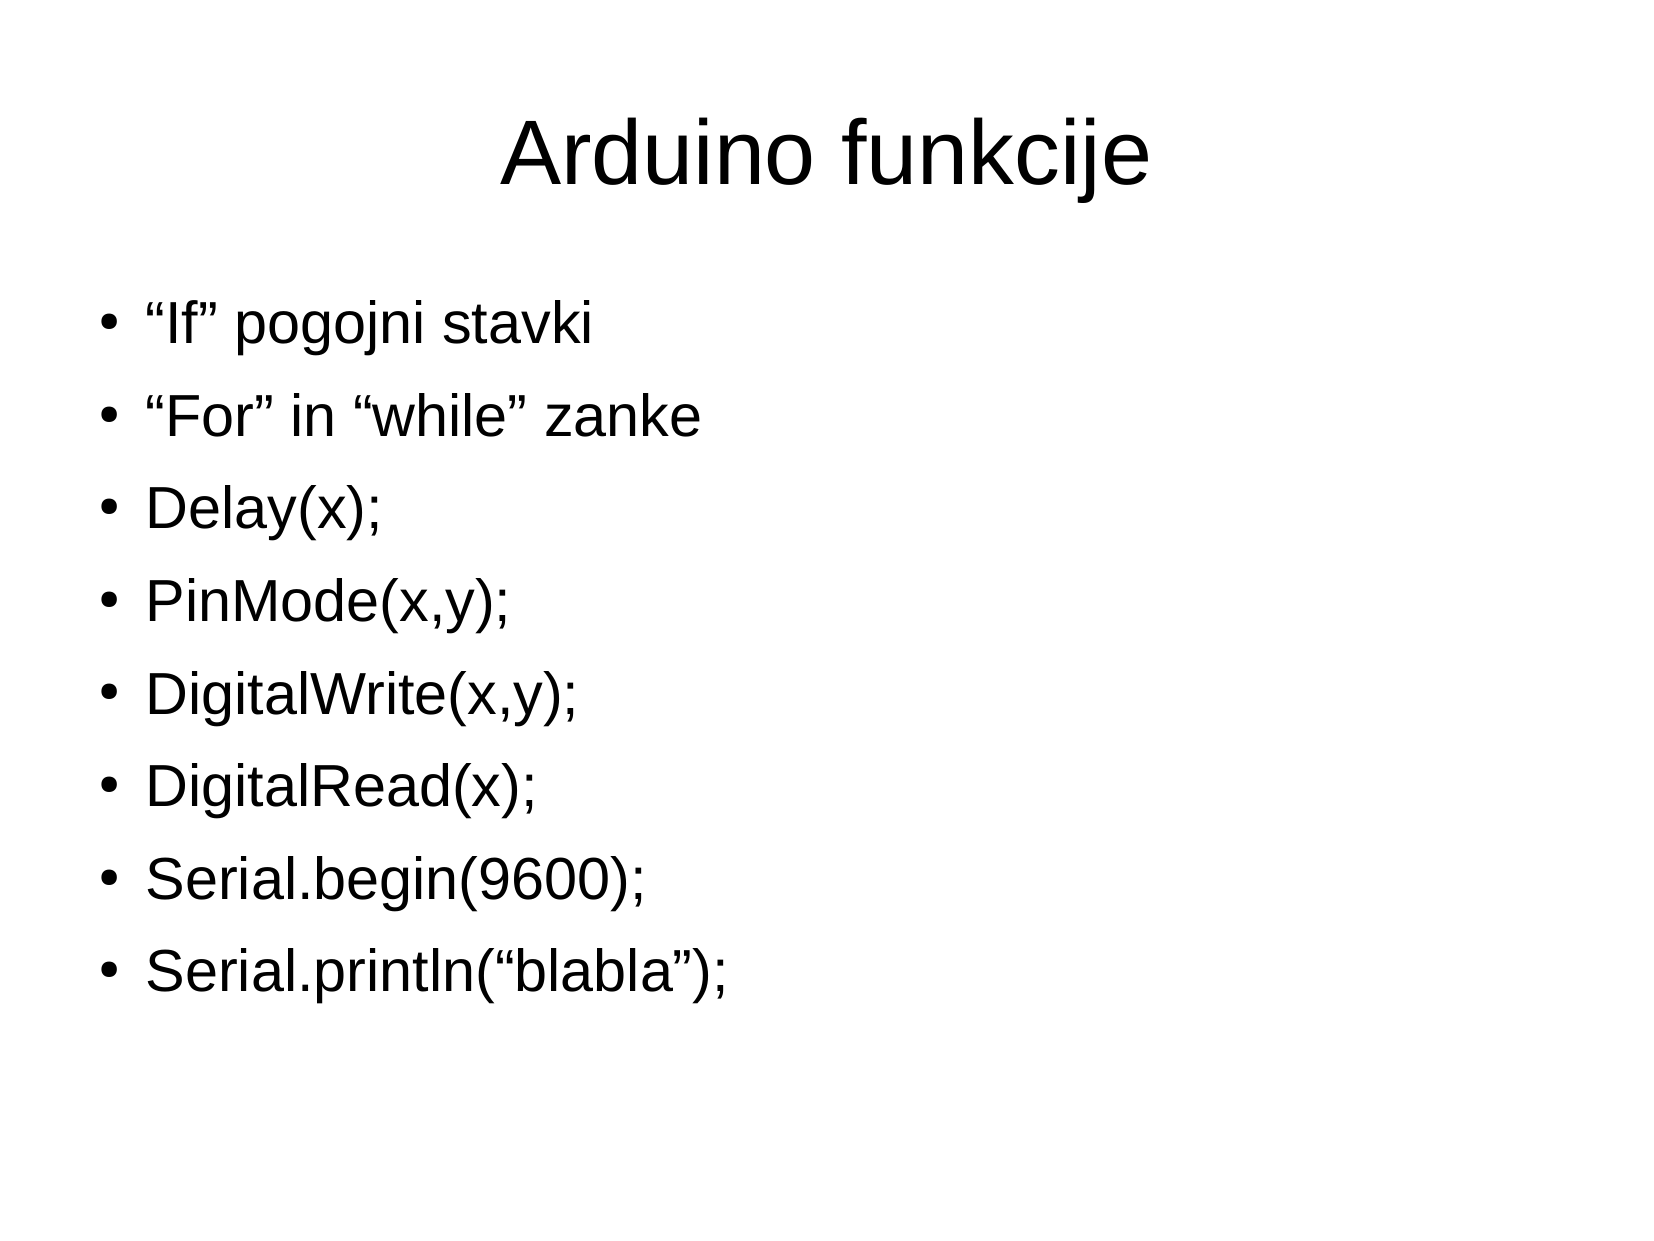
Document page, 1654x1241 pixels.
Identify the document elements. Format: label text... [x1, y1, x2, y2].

title Arduino funkcije [82, 49, 1571, 257]
list “If” pogojni stavki “For” in “while” zanke Delay(x); PinMode(x,y); DigitalWrite(x,y); DigitalRead(x); Serial.begin(9600); Serial.println(“blabla”); [82, 290, 1571, 1010]
